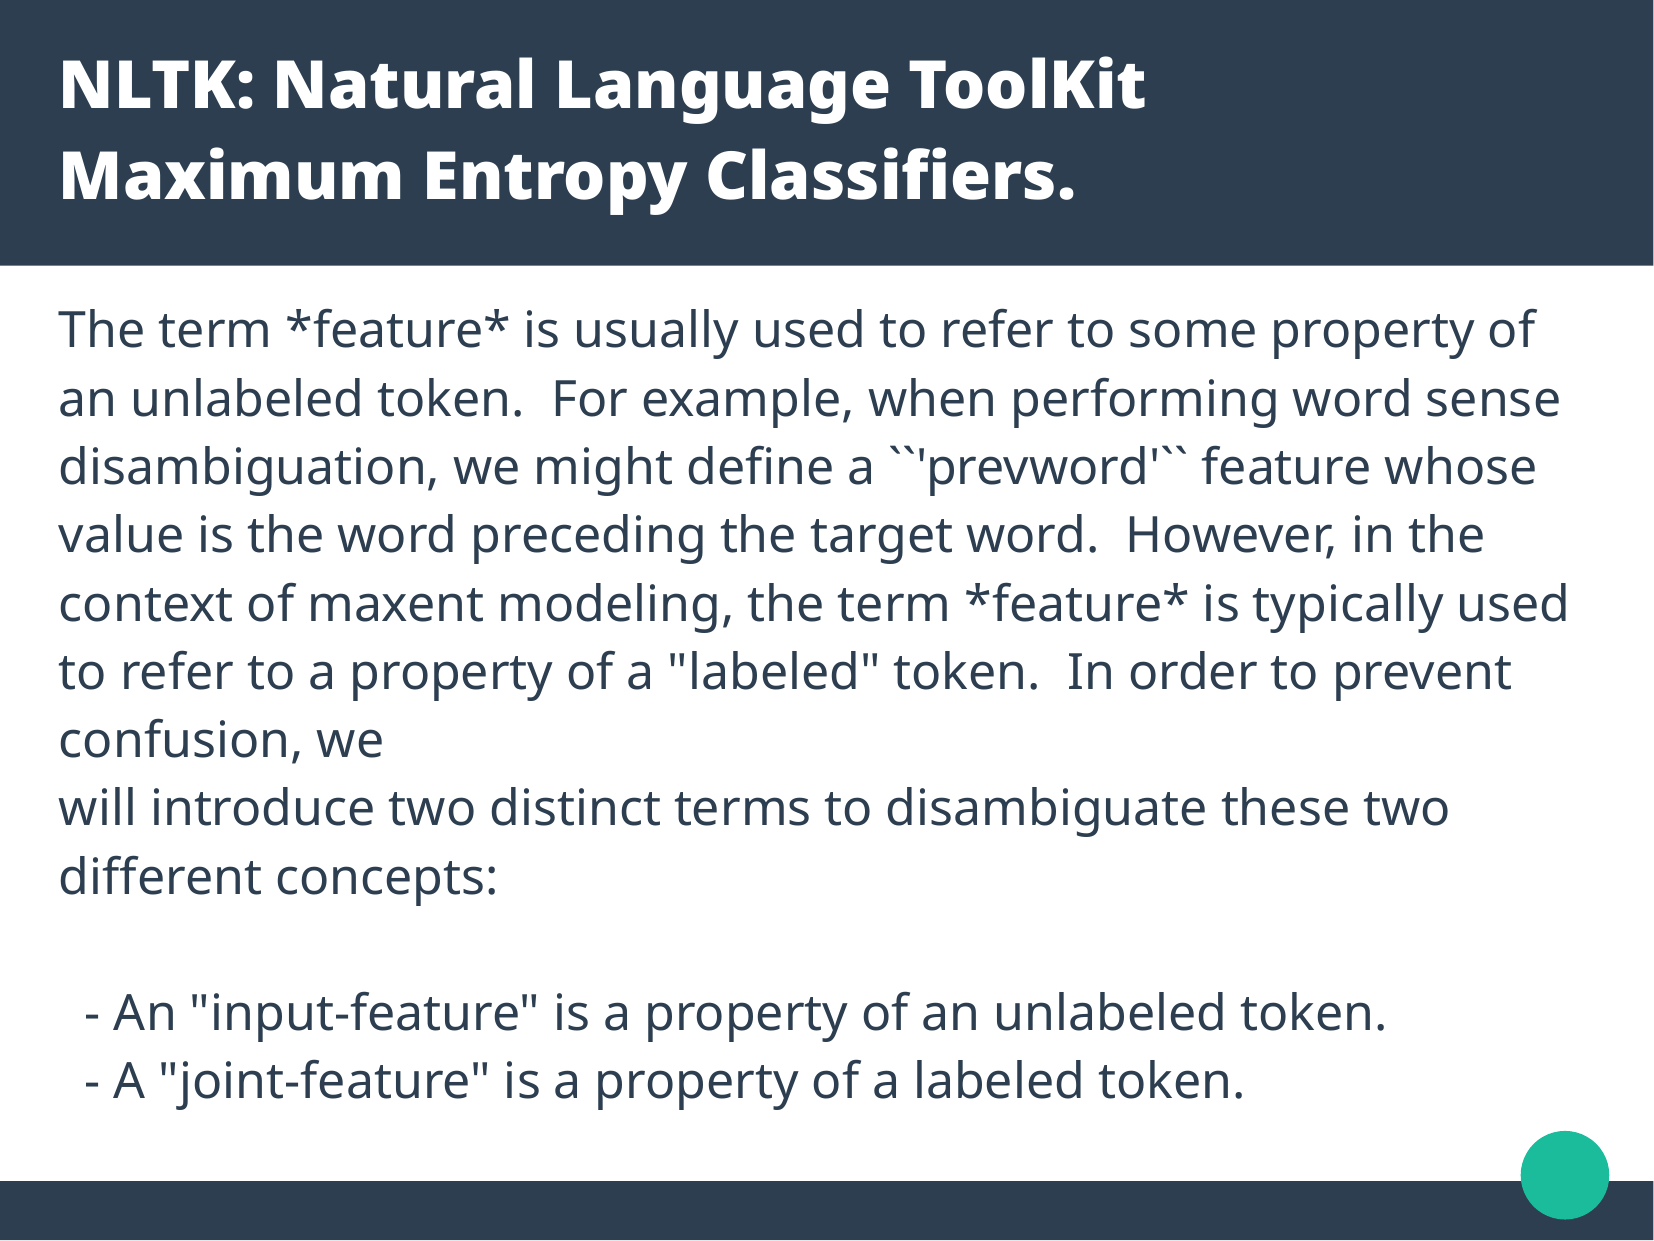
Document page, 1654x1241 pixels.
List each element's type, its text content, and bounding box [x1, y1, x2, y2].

subtitle The term *feature* is usually used to refer to some property of an unlabeled token. For example, when performing word sense disambiguation, we might define a ``'prevword'`` feature whose value is the word preceding the target word. However, in the context of maxent modeling, the term *feature* is typically used to refer to a property of a "labeled" token. In order to prevent confusion, we will introduce two distinct terms to disambiguate these two different concepts: - An "input-feature" is a property of an unlabeled token. - A "joint-feature" is a property of a labeled token. [59, 324, 1595, 1152]
title NLTK: Natural Language ToolKit Maximum Entropy Classifiers. [59, 49, 1595, 207]
